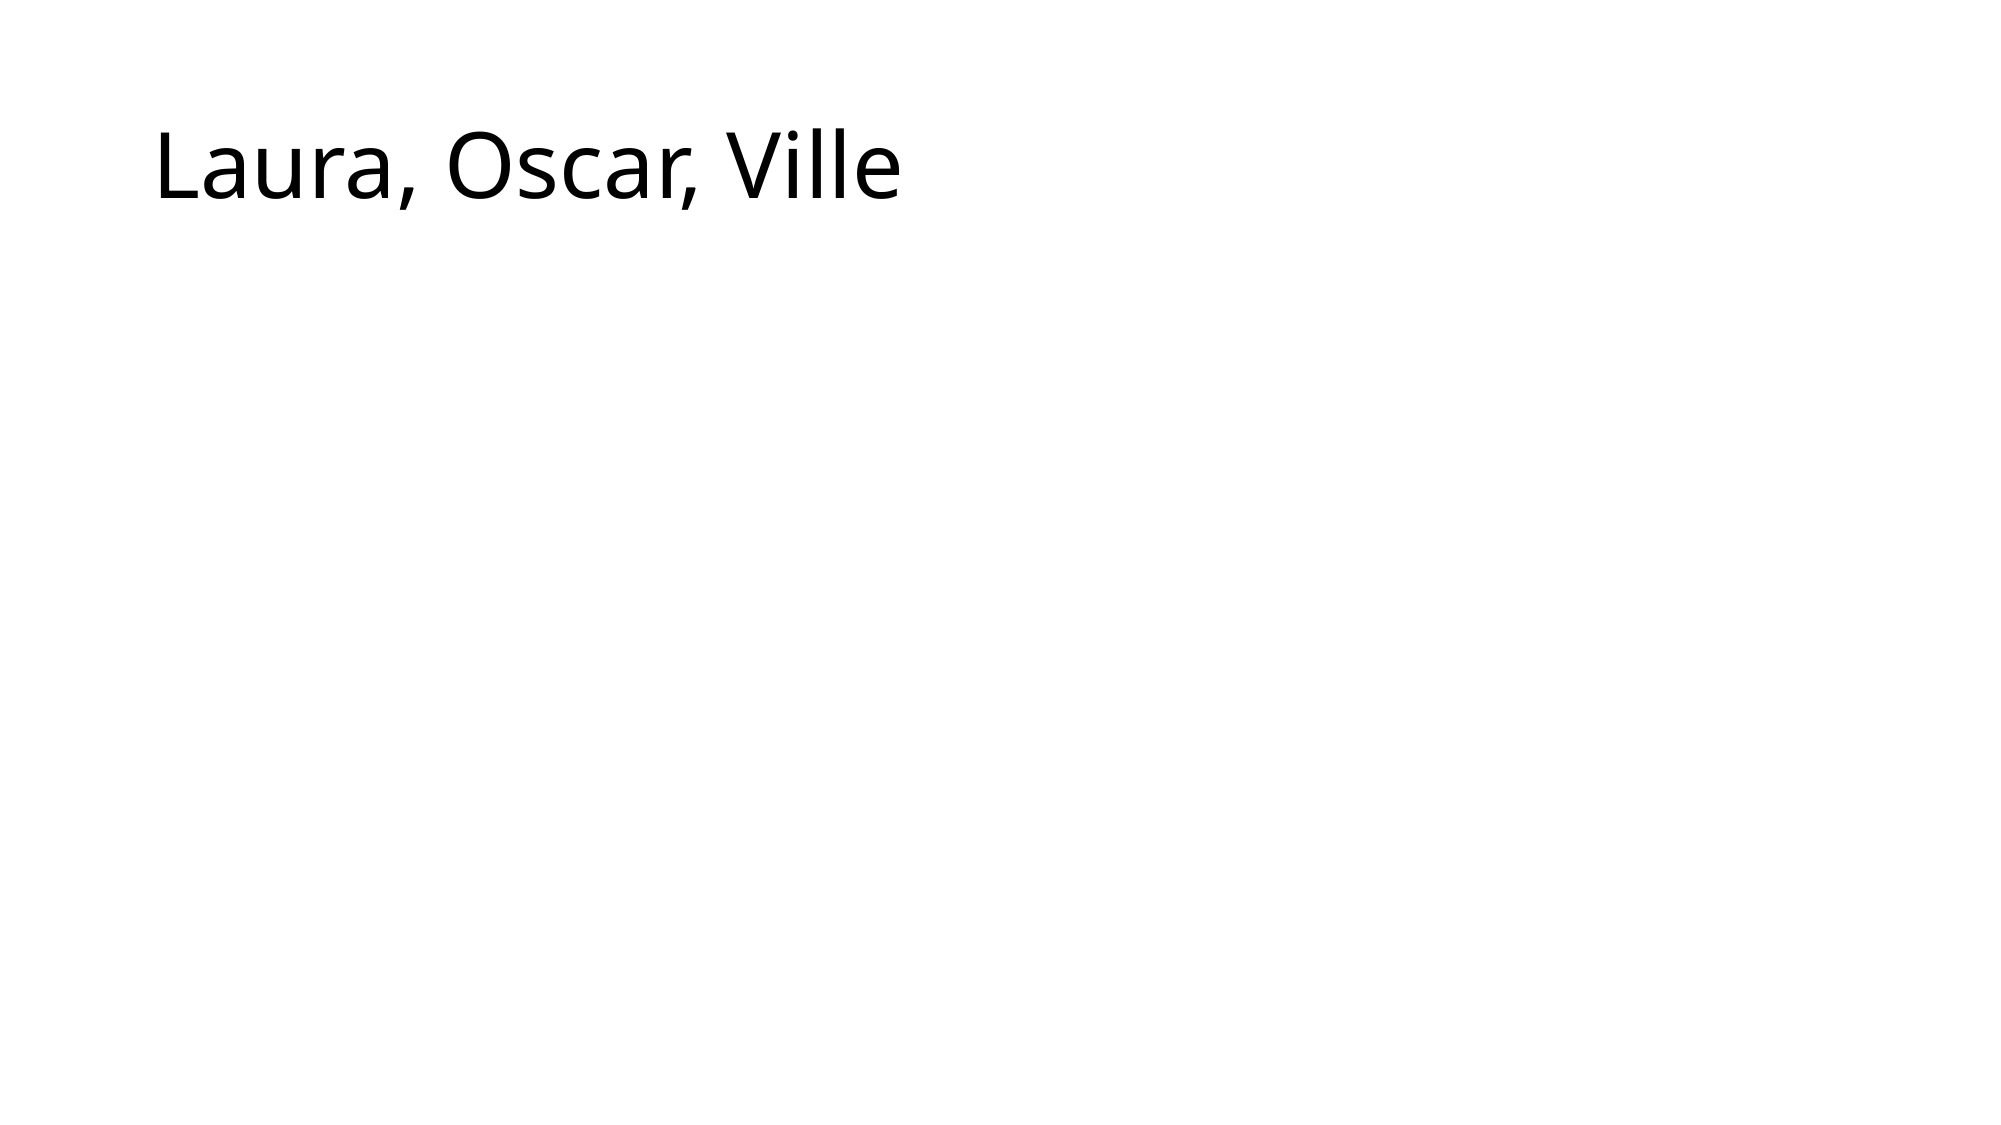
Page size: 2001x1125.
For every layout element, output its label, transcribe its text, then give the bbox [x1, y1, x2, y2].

title Laura, Oscar, Ville [137, 59, 1863, 278]
